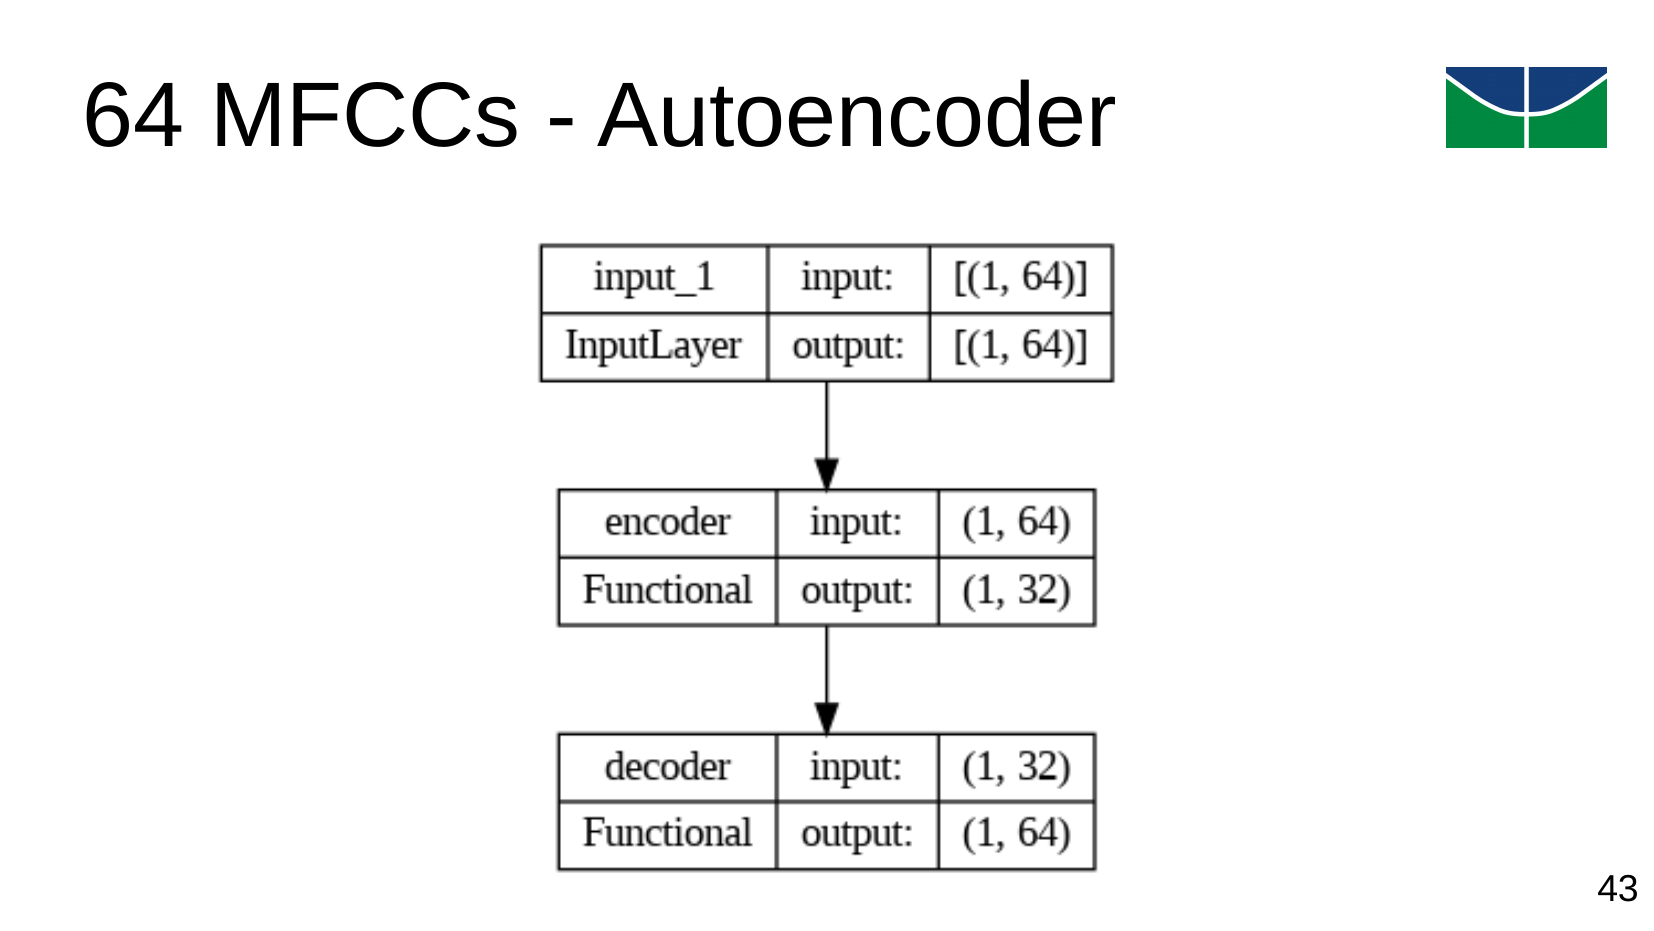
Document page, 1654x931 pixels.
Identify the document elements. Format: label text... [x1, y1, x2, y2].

picture [530, 233, 1124, 884]
text_box <number> [1024, 860, 1654, 931]
picture [1571, 67, 1607, 148]
title 64 MFCCs - Autoencoder [82, 37, 1571, 193]
